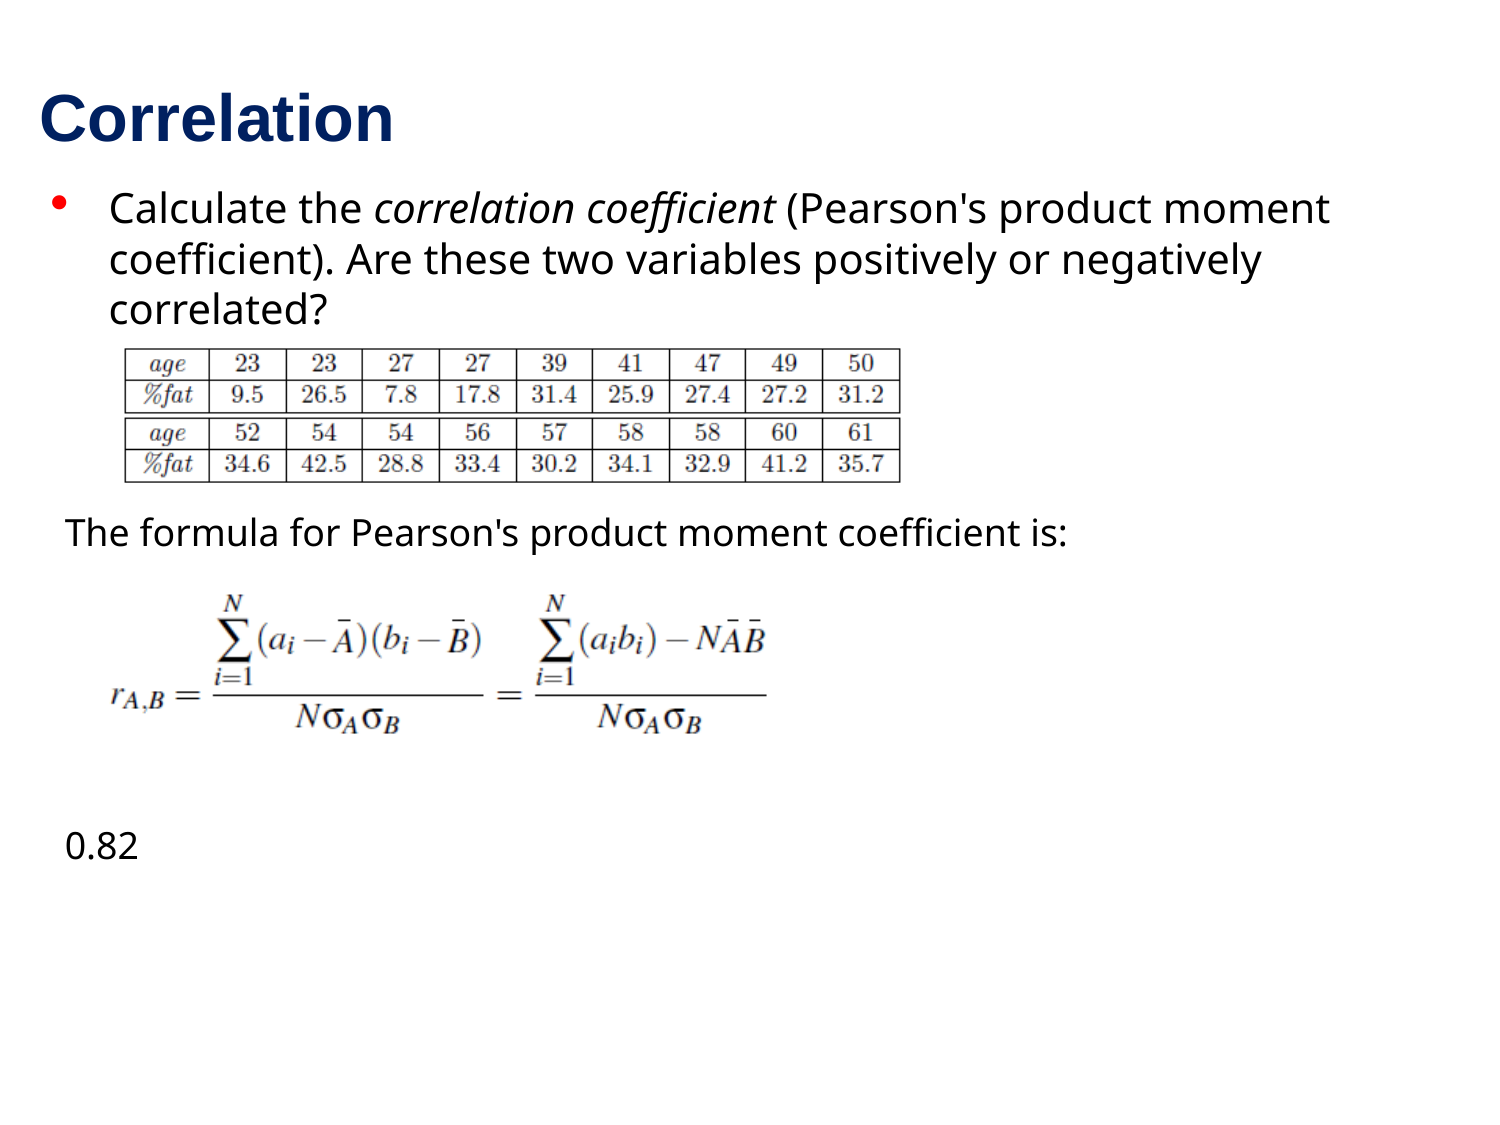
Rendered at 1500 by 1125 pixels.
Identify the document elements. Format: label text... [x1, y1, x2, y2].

title Correlation [24, 24, 1096, 162]
picture [118, 339, 906, 487]
text_box 0.82 [50, 814, 1337, 875]
list Calculate the correlation coefficient (Pearson's product moment coefficient). Are these two variables positively or negatively correlated? [37, 174, 1387, 340]
text_box The formula for Pearson's product moment coefficient is: [50, 501, 1337, 562]
picture [99, 587, 770, 737]
